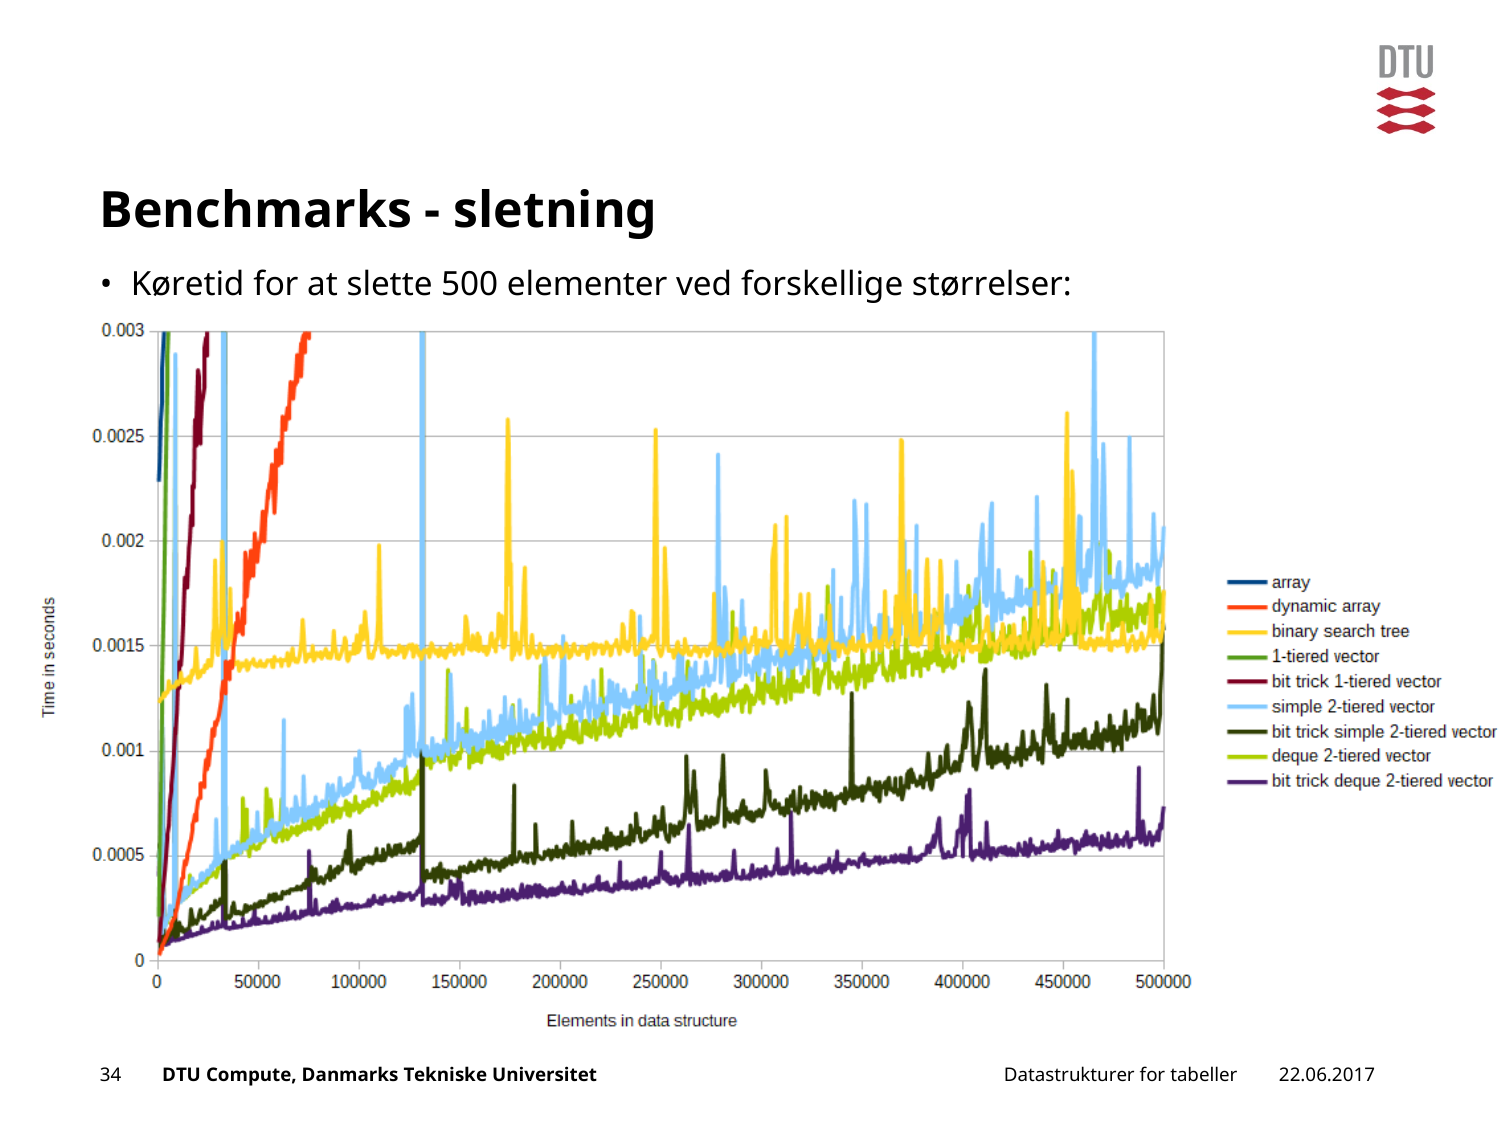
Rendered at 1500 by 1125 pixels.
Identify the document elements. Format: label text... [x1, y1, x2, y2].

picture [8, 306, 1500, 1057]
title Benchmarks - sletning [99, 49, 1375, 238]
list Køretid for at slette 500 elementer ved forskellige størrelser: [99, 262, 1375, 306]
picture [1356, 45, 1436, 134]
